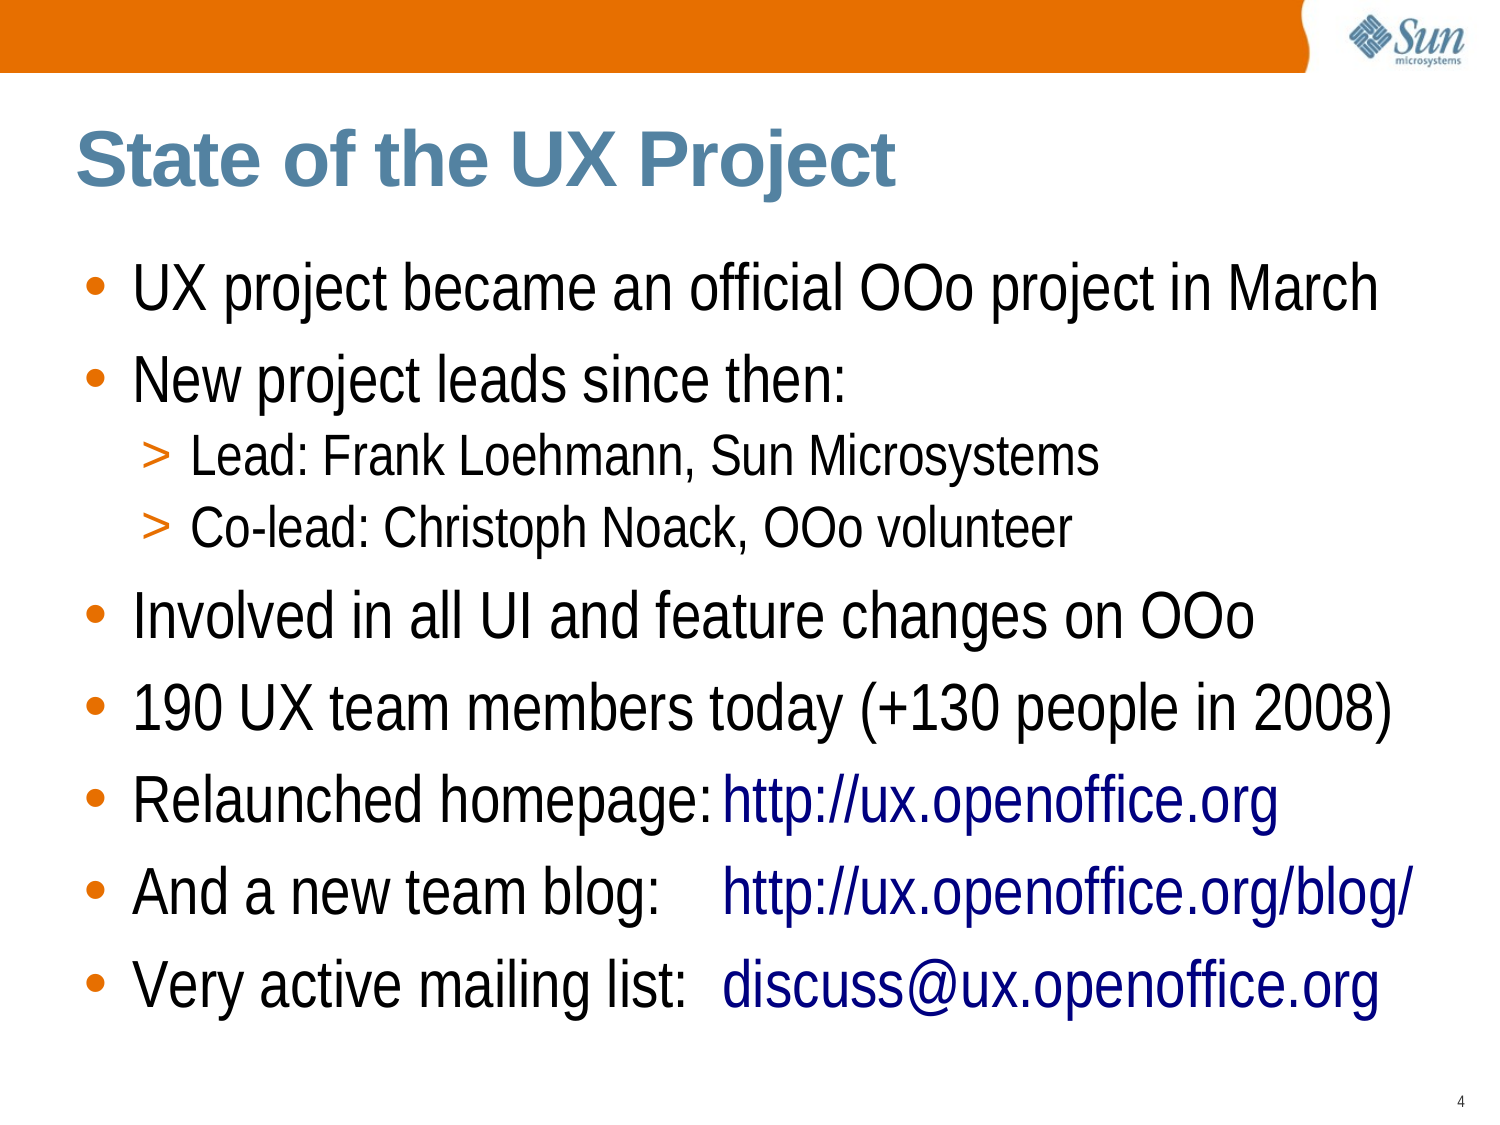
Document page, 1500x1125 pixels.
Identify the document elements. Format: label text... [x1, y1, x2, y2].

list UX project became an official OOo project in March New project leads since then: Lead: Frank Loehmann, Sun Microsystems Co-lead: Christoph Noack, OOo volunteer Involved in all UI and feature changes on OOo 190 UX team members today (+130 people in 2008) Relaunched homepage: http://ux.openoffice.org And a new team blog: http://ux.openoffice.org/blog/ Very active mailing list: discuss@ux.openoffice.org [64, 258, 1466, 1062]
title State of the UX Project [75, 123, 1437, 227]
picture [0, 0, 1500, 73]
